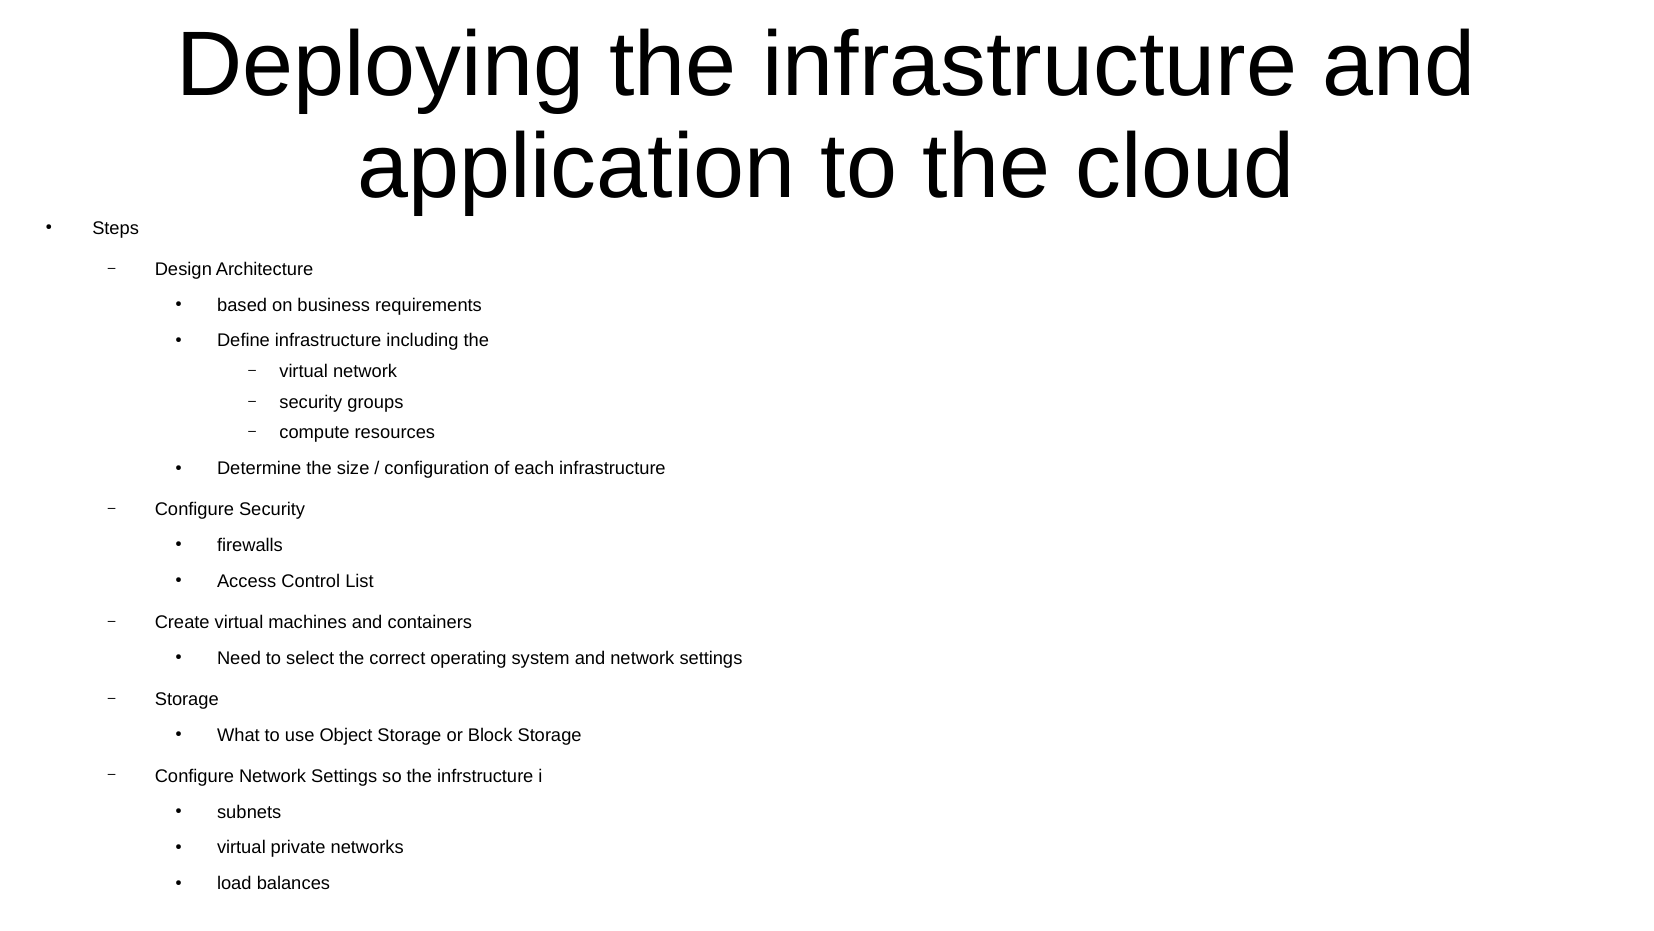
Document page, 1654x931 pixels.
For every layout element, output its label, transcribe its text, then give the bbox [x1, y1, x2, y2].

title Deploying the infrastructure and application to the cloud [82, 12, 1571, 217]
list Steps Design Architecture based on business requirements Define infrastructure including the virtual network security groups compute resources Determine the size / configuration of each infrastructure Configure Security firewalls Access Control List Create virtual machines and containers Need to select the correct operating system and network settings Storage What to use Object Storage or Block Storage Configure Network Settings so the infrstructure i subnets virtual private networks load balances [30, 217, 1571, 901]
